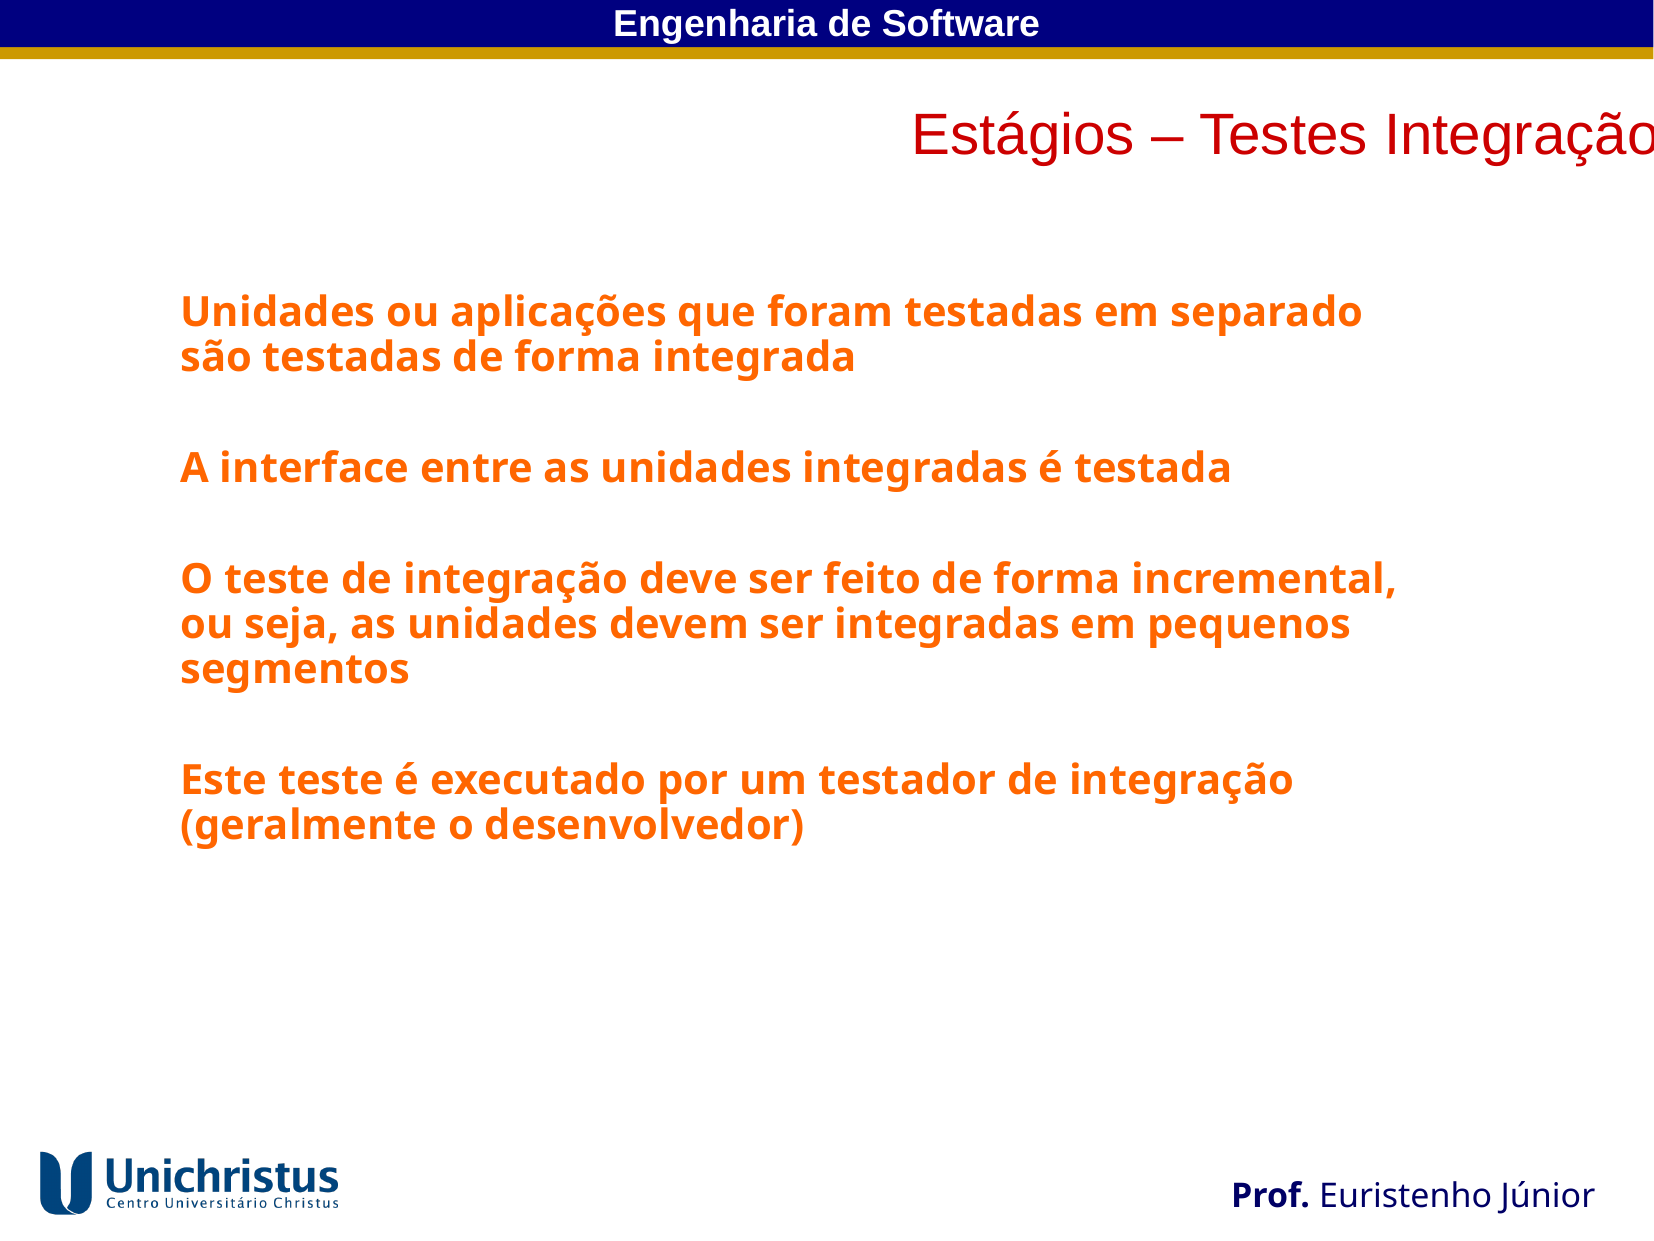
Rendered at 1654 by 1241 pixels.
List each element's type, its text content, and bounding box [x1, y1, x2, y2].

text_box Unidades ou aplicações que foram testadas em separado são testadas de forma integrada A interface entre as unidades integradas é testada O teste de integração deve ser feito de forma incremental, ou seja, as unidades devem ser integradas em pequenos segmentos Este teste é executado por um testador de integração (geralmente o desenvolvedor) [165, 283, 1441, 857]
picture [35, 1148, 343, 1217]
text_box [0, 48, 1654, 60]
text_box Estágios – Testes Integração [896, 94, 1654, 189]
text_box Engenharia de Software [0, 0, 1654, 48]
text_box Prof. Euristenho Júnior [1216, 1163, 1654, 1224]
